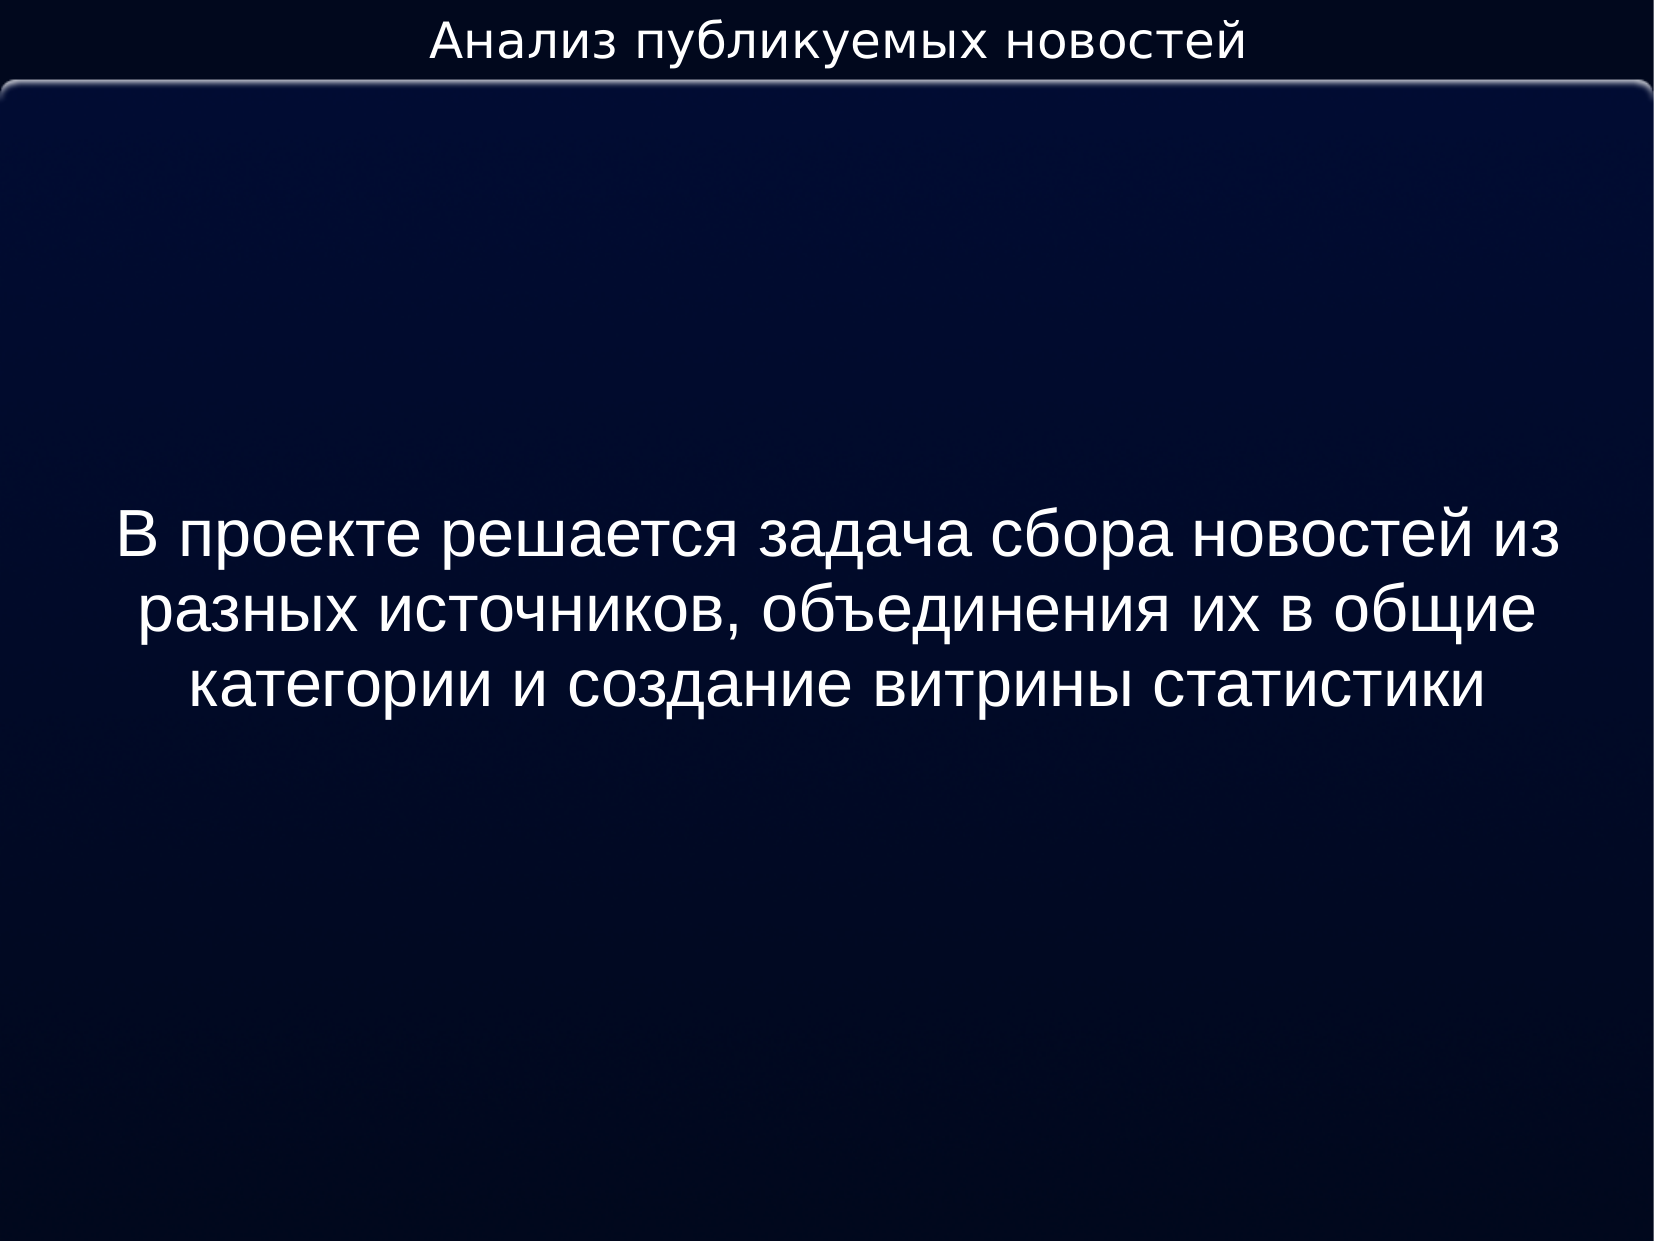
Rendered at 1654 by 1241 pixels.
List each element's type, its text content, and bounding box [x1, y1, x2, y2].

title Анализ публикуемых новостей [94, 11, 1583, 72]
subtitle В проекте решается задача сбора новостей из разных источников, объединения их в общие категории и создание витрины статистики [94, 129, 1583, 1087]
picture [0, 0, 1654, 1241]
